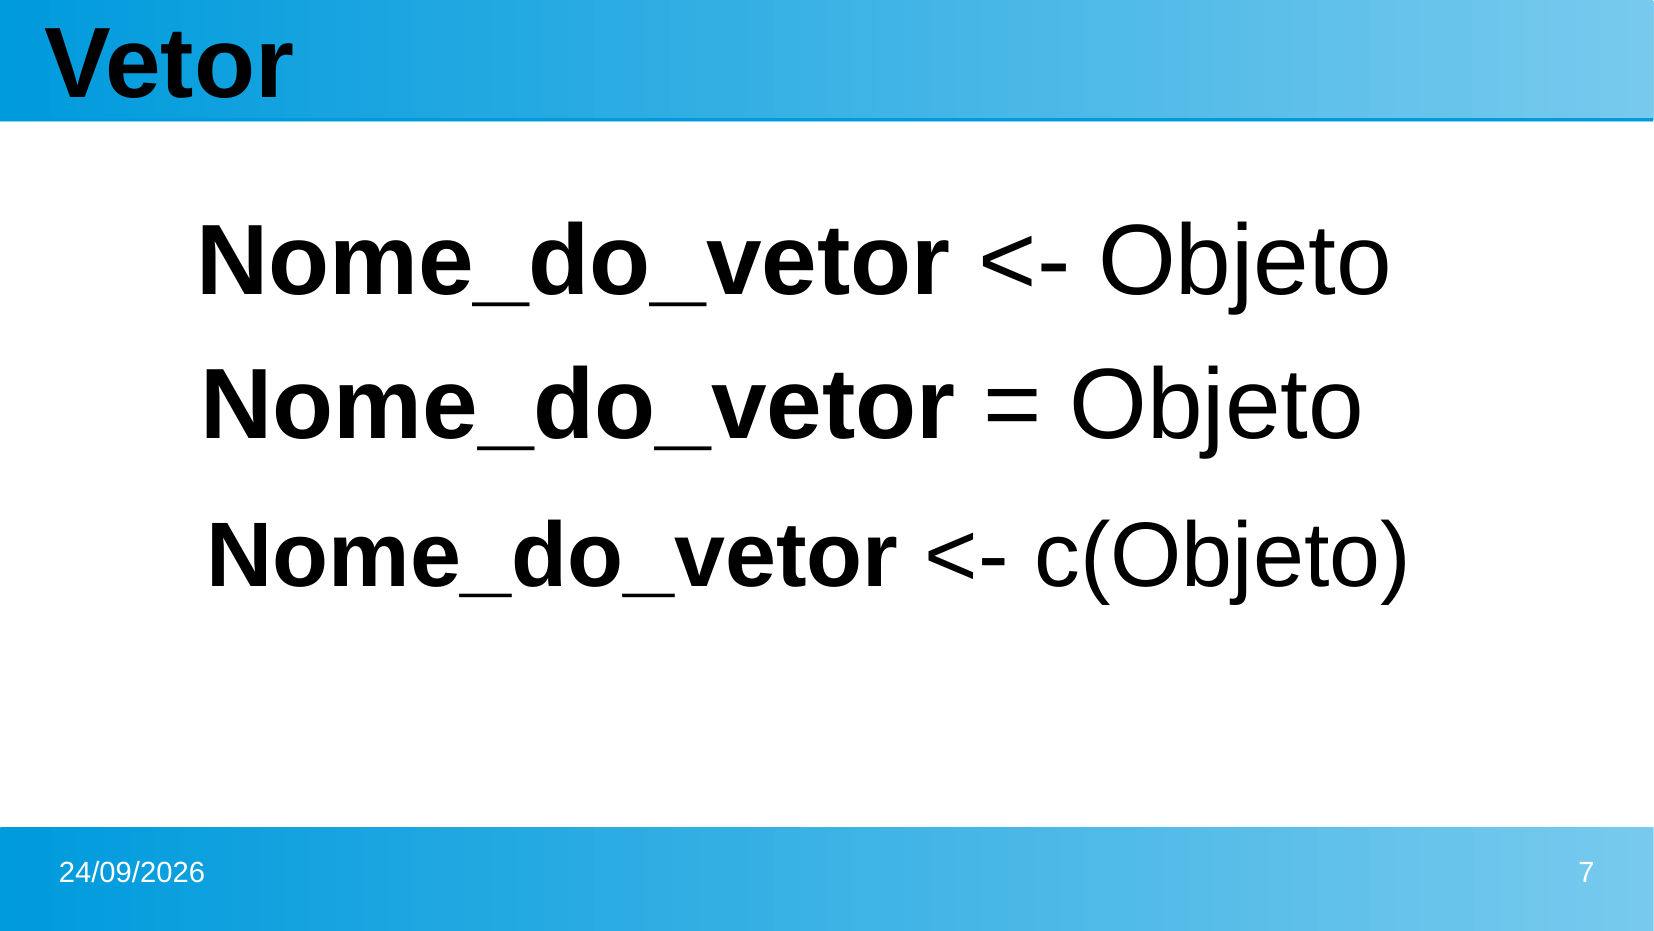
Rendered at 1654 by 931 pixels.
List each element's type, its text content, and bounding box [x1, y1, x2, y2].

text_box Nome_do_vetor <- Objeto [159, 196, 1430, 340]
text_box Nome_do_vetor <- c(Objeto) [129, 496, 1489, 614]
text_box Nome_do_vetor = Objeto [118, 340, 1447, 502]
text_box Vetor [29, 0, 325, 127]
